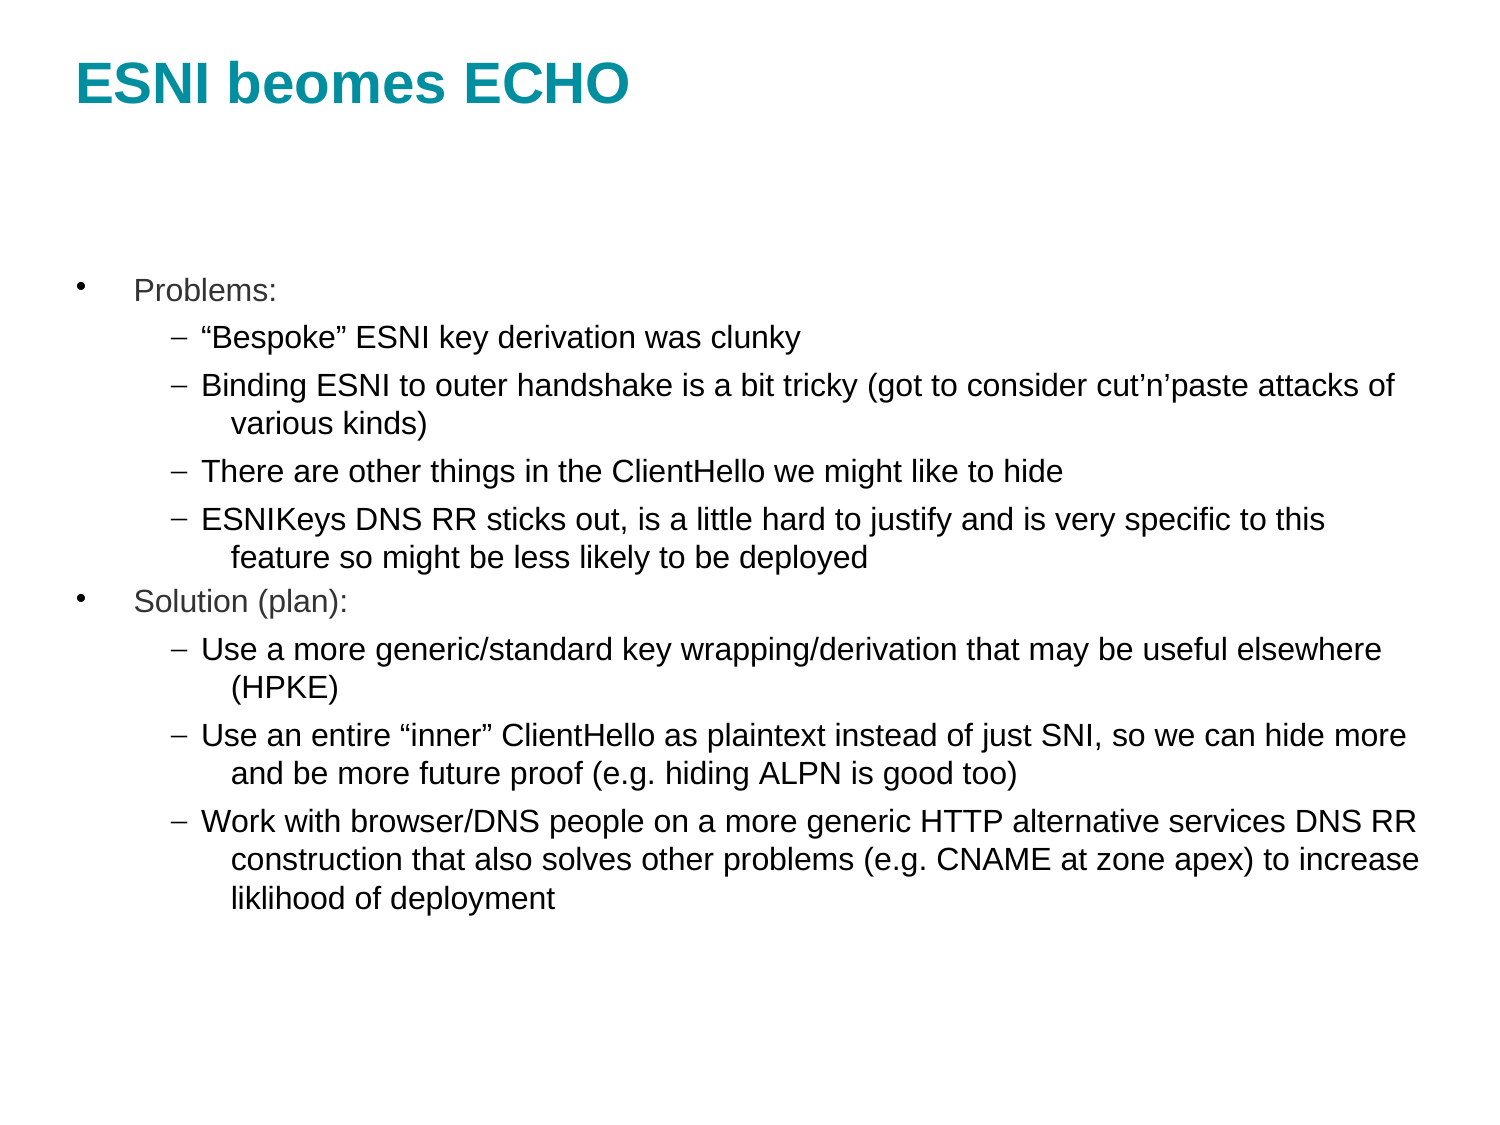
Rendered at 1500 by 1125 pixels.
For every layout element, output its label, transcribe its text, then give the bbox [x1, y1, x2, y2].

title ESNI beomes ECHO [75, 44, 1426, 233]
list Problems: “Bespoke” ESNI key derivation was clunky Binding ESNI to outer handshake is a bit tricky (got to consider cut’n’paste attacks of various kinds) There are other things in the ClientHello we might like to hide ESNIKeys DNS RR sticks out, is a little hard to justify and is very specific to this feature so might be less likely to be deployed Solution (plan): Use a more generic/standard key wrapping/derivation that may be useful elsewhere (HPKE) Use an entire “inner” ClientHello as plaintext instead of just SNI, so we can hide more and be more future proof (e.g. hiding ALPN is good too) Work with browser/DNS people on a more generic HTTP alternative services DNS RR construction that also solves other problems (e.g. CNAME at zone apex) to increase liklihood of deployment [75, 268, 1426, 922]
